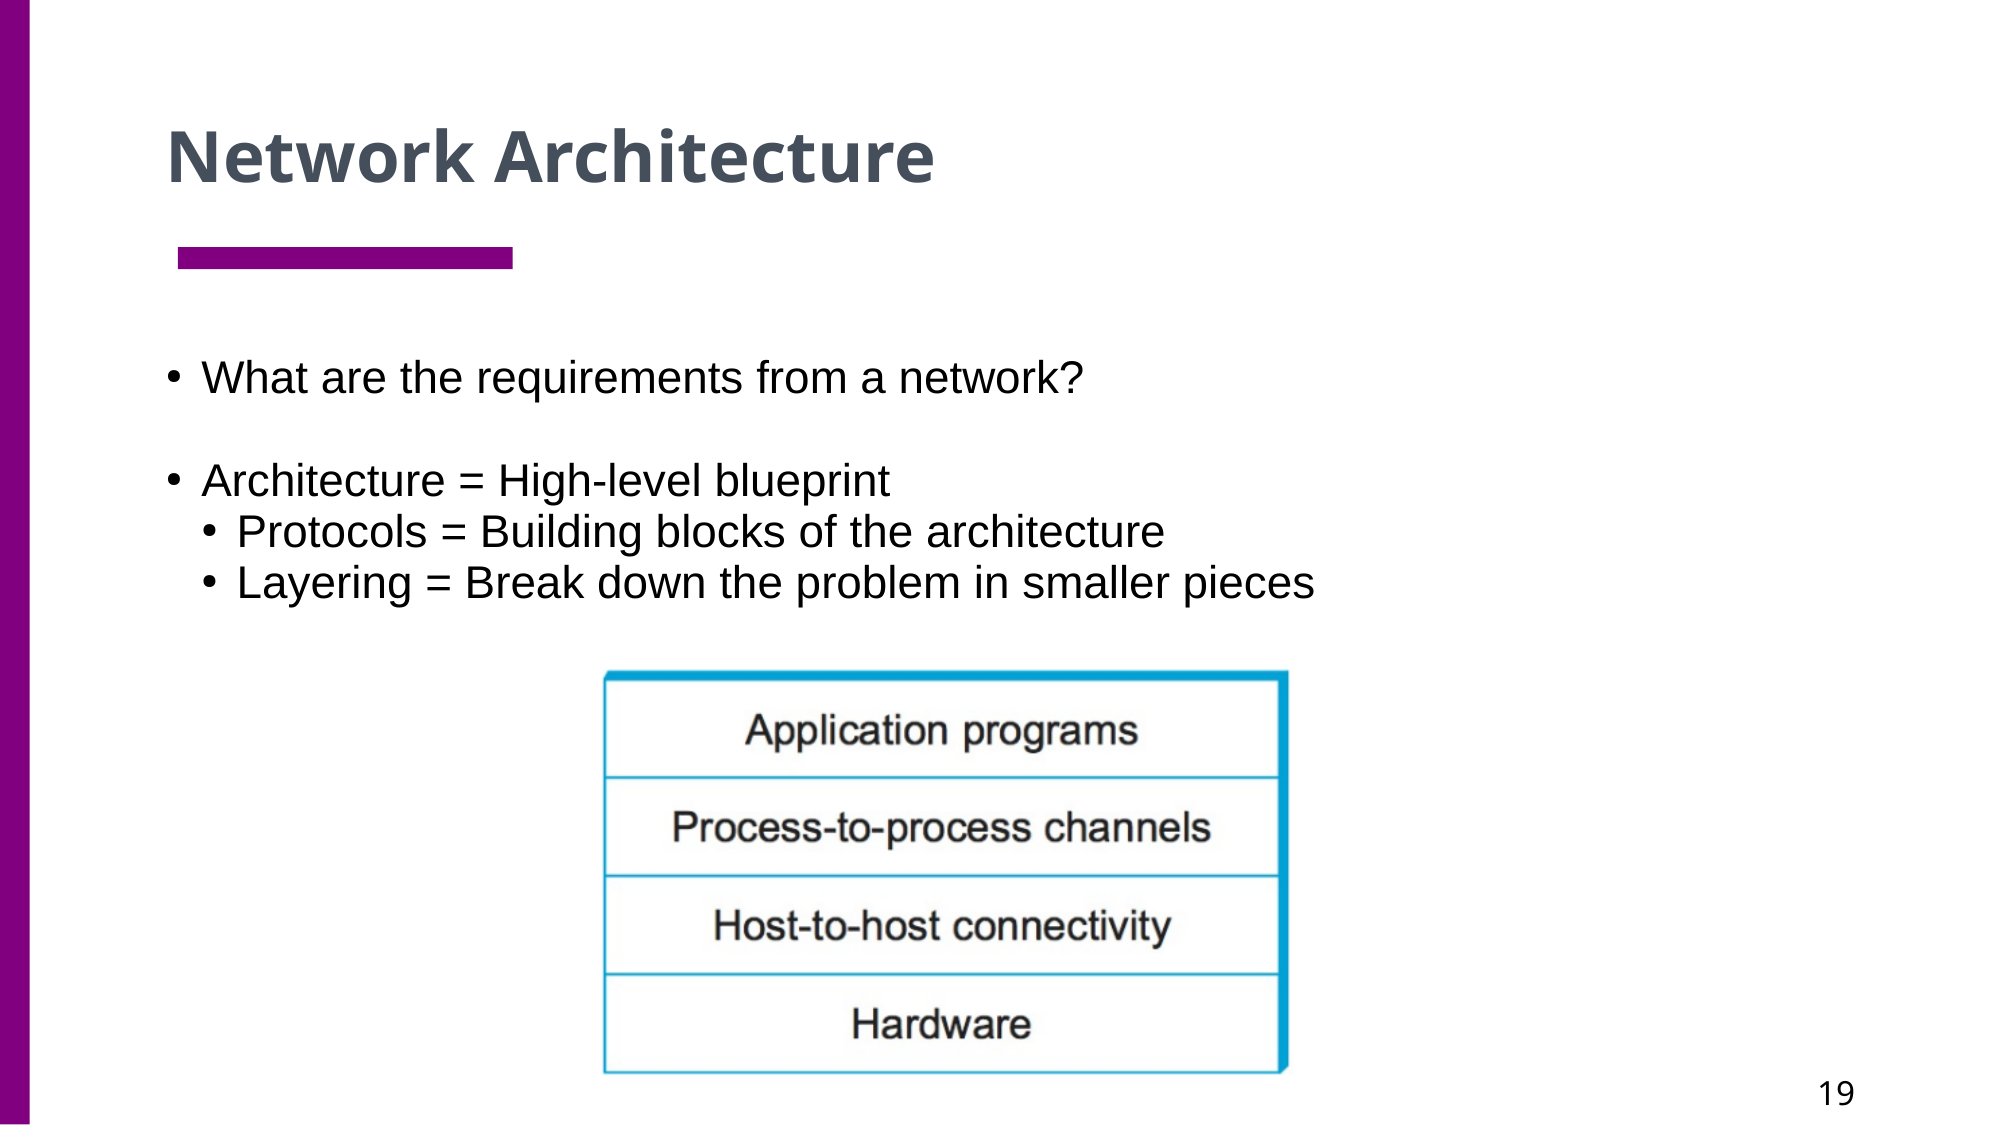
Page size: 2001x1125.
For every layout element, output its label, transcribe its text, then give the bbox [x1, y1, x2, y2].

text_box Network Architecture [151, 0, 1849, 212]
text_box What are the requirements from a network? Architecture = High-level blueprint Protocols = Building blocks of the architecture Layering = Break down the problem in smaller pieces [151, 345, 1771, 825]
picture [585, 644, 1306, 1094]
